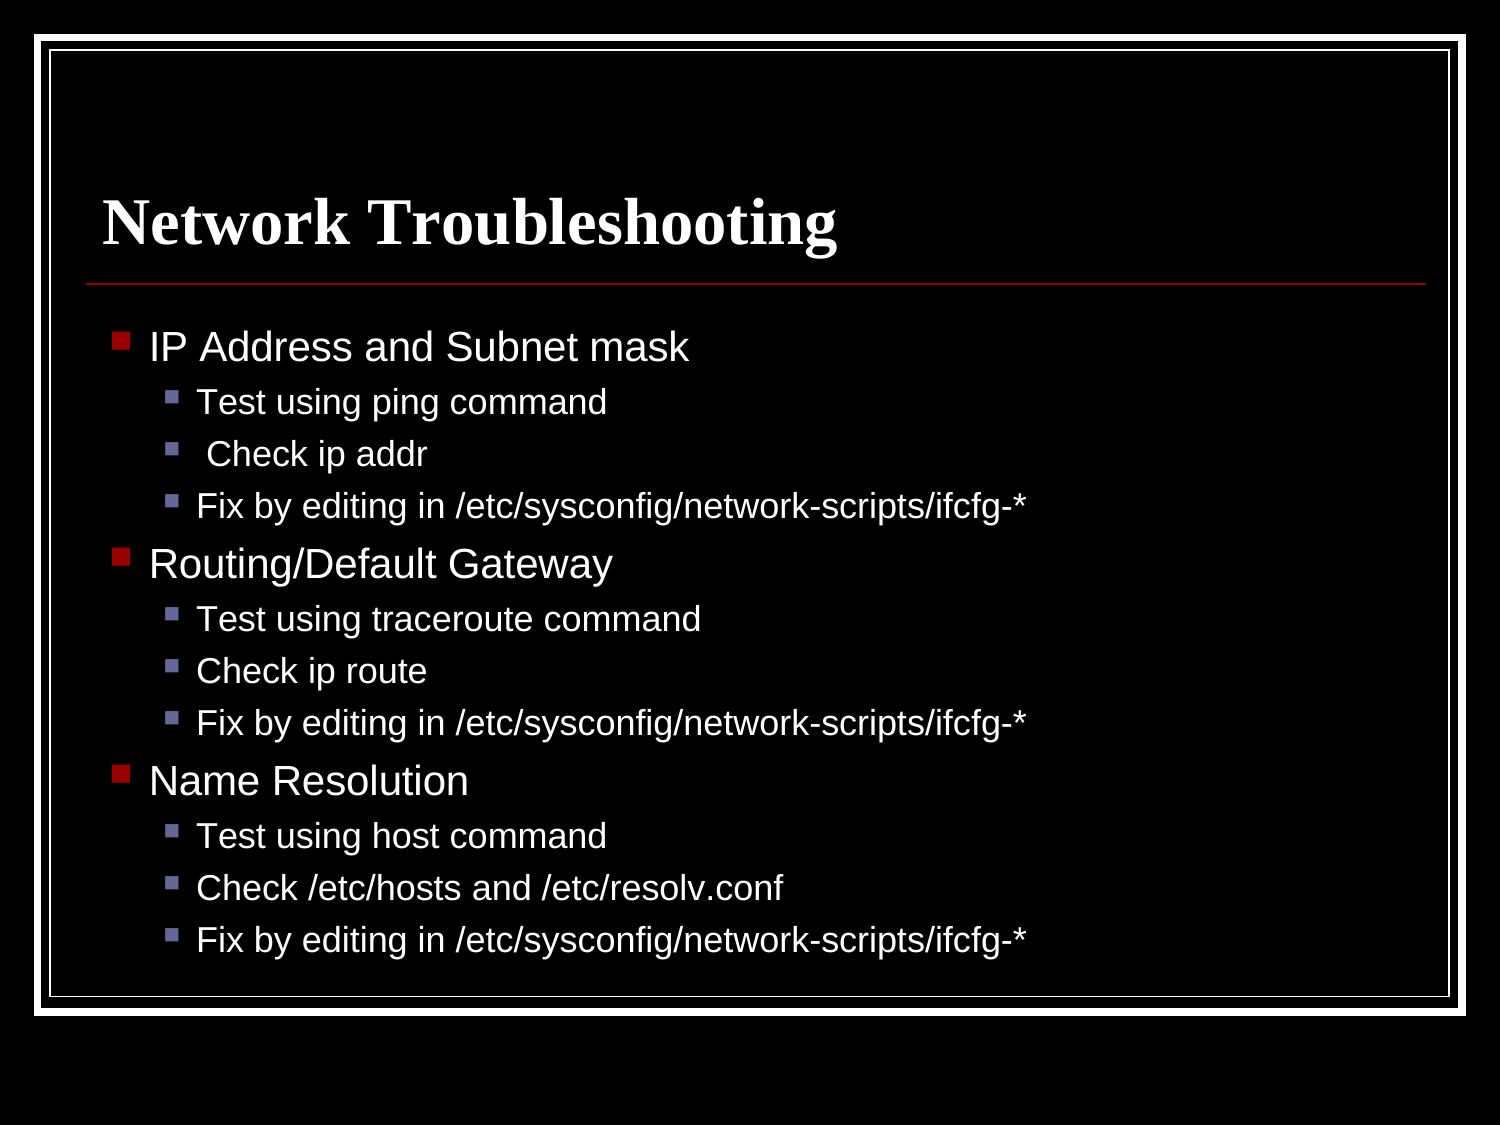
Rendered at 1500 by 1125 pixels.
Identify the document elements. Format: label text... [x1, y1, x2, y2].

list IP Address and Subnet mask Test using ping command Check ip addr Fix by editing in /etc/sysconfig/network-scripts/ifcfg-* Routing/Default Gateway Test using traceroute command Check ip route Fix by editing in /etc/sysconfig/network-scripts/ifcfg-* Name Resolution Test using host command Check /etc/hosts and /etc/resolv.conf Fix by editing in /etc/sysconfig/network-scripts/ifcfg-* [94, 311, 1433, 975]
title Network Troubleshooting [87, 76, 1426, 265]
